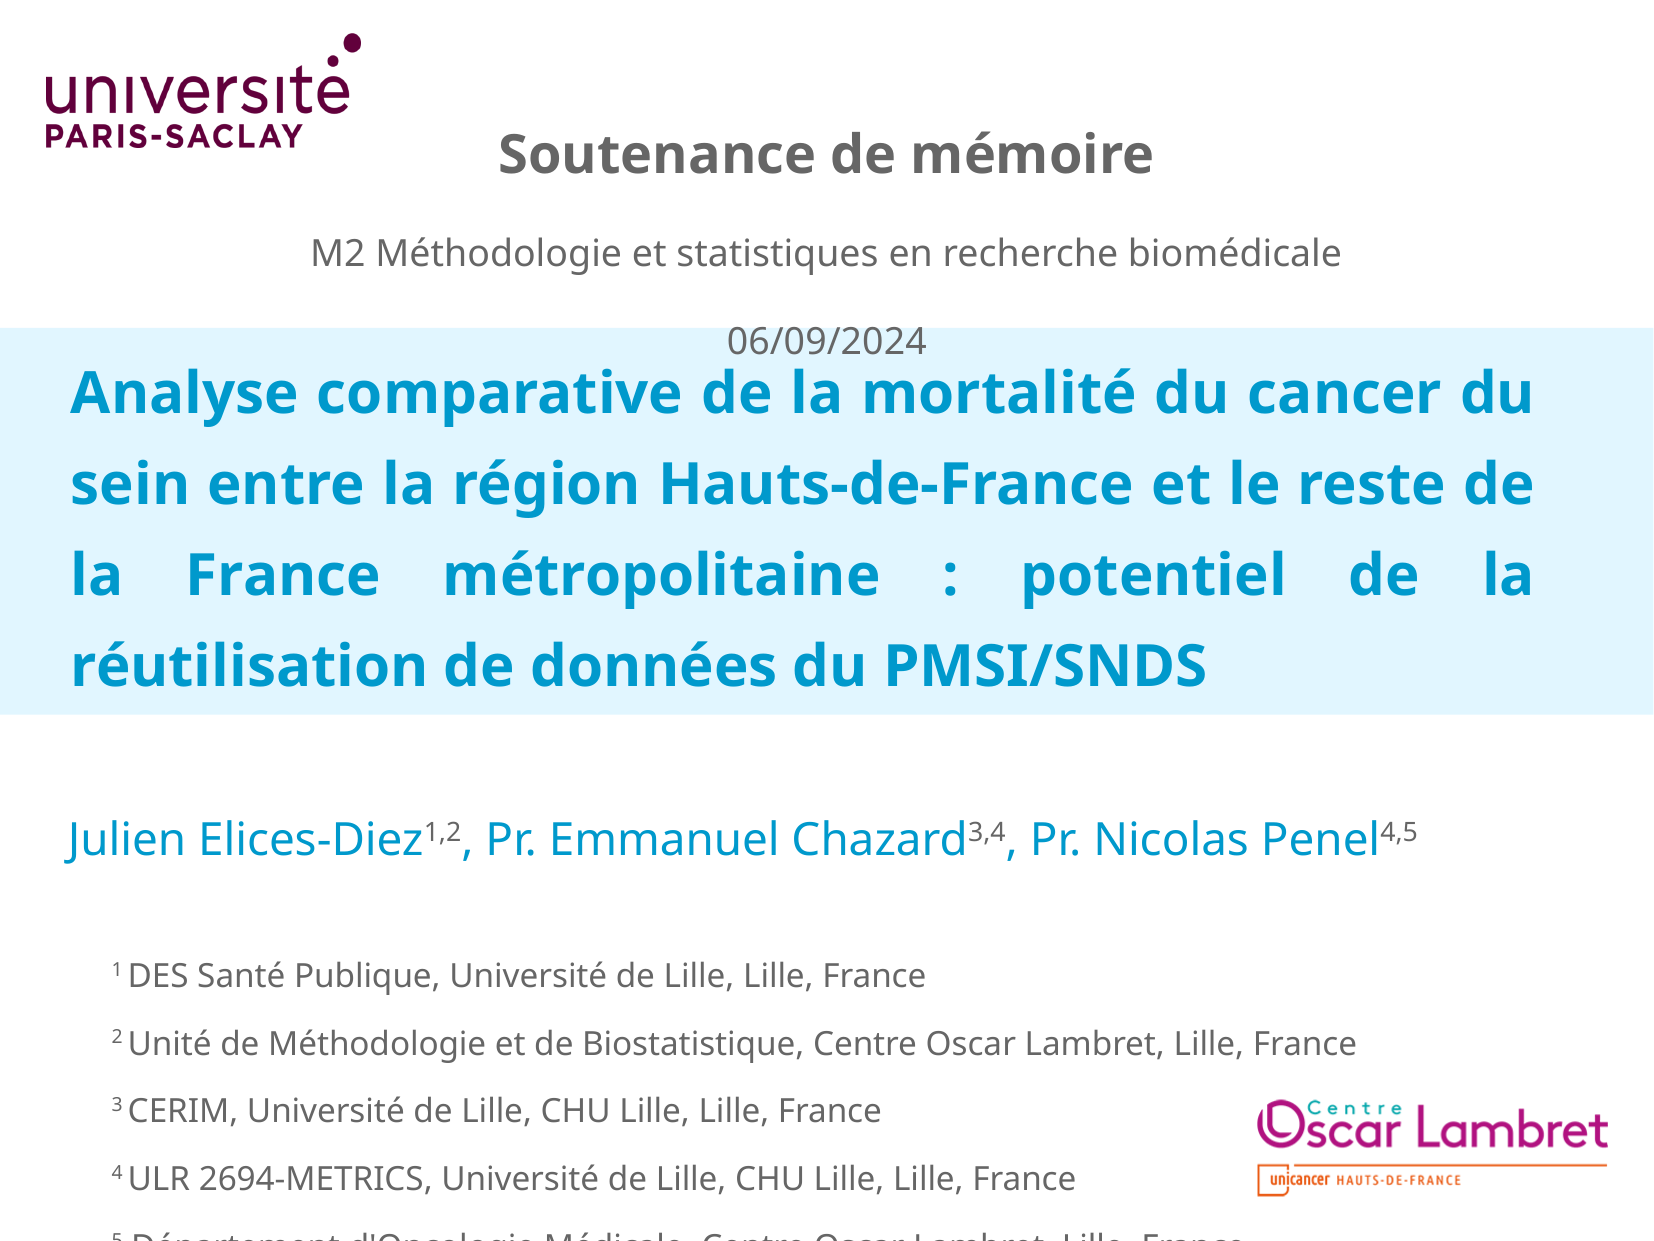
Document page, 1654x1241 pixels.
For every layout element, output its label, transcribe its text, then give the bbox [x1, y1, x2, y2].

text_box Soutenance de mémoire M2 Méthodologie et statistiques en recherche biomédicale 06/09/2024 [0, 70, 1654, 328]
picture [46, 33, 361, 148]
title Analyse comparative de la mortalité du cancer du sein entre la région Hauts-de-France et le reste de la France métropolitaine : potentiel de la réutilisation de données du PMSI/SNDS [0, 328, 1654, 708]
picture [1232, 1074, 1633, 1222]
text_box Julien Elices-Diez1,2, Pr. Emmanuel Chazard3,4, Pr. Nicolas Penel4,5 1 DES Santé Publique, Université de Lille, Lille, France 2 Unité de Méthodologie et de Biostatistique, Centre Oscar Lambret, Lille, France 3 CERIM, Université de Lille, CHU Lille, Lille, France 4 ULR 2694-METRICS, Université de Lille, CHU Lille, Lille, France 5 Département d'Oncologie Médicale, Centre Oscar Lambret, Lille, France [0, 708, 1654, 1188]
